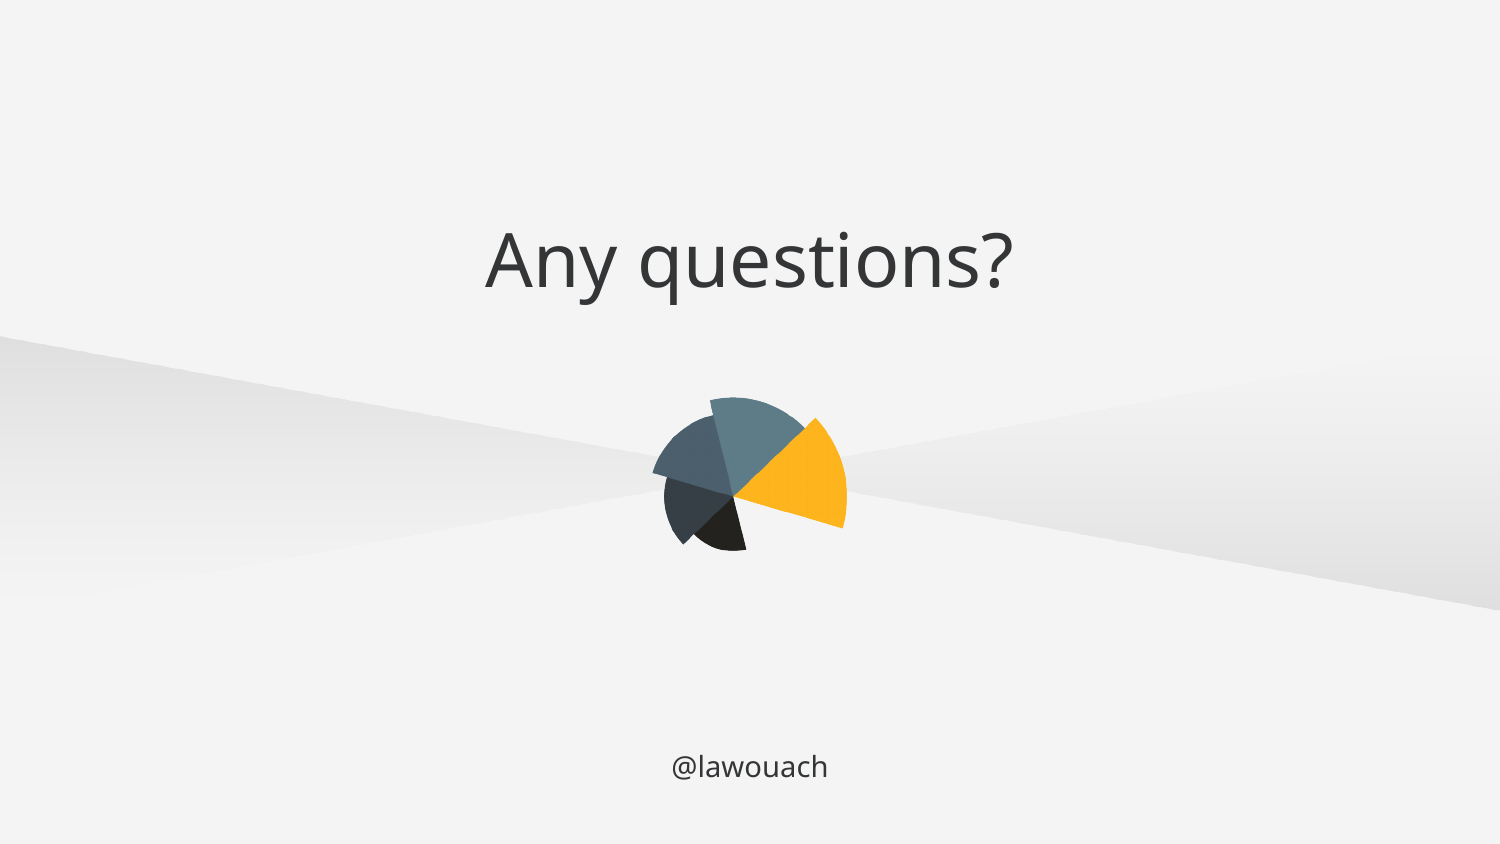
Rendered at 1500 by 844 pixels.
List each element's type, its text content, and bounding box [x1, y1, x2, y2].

title Any questions? [51, 122, 1449, 392]
picture [0, 336, 1500, 611]
text_box @lawouach [135, 727, 1365, 804]
